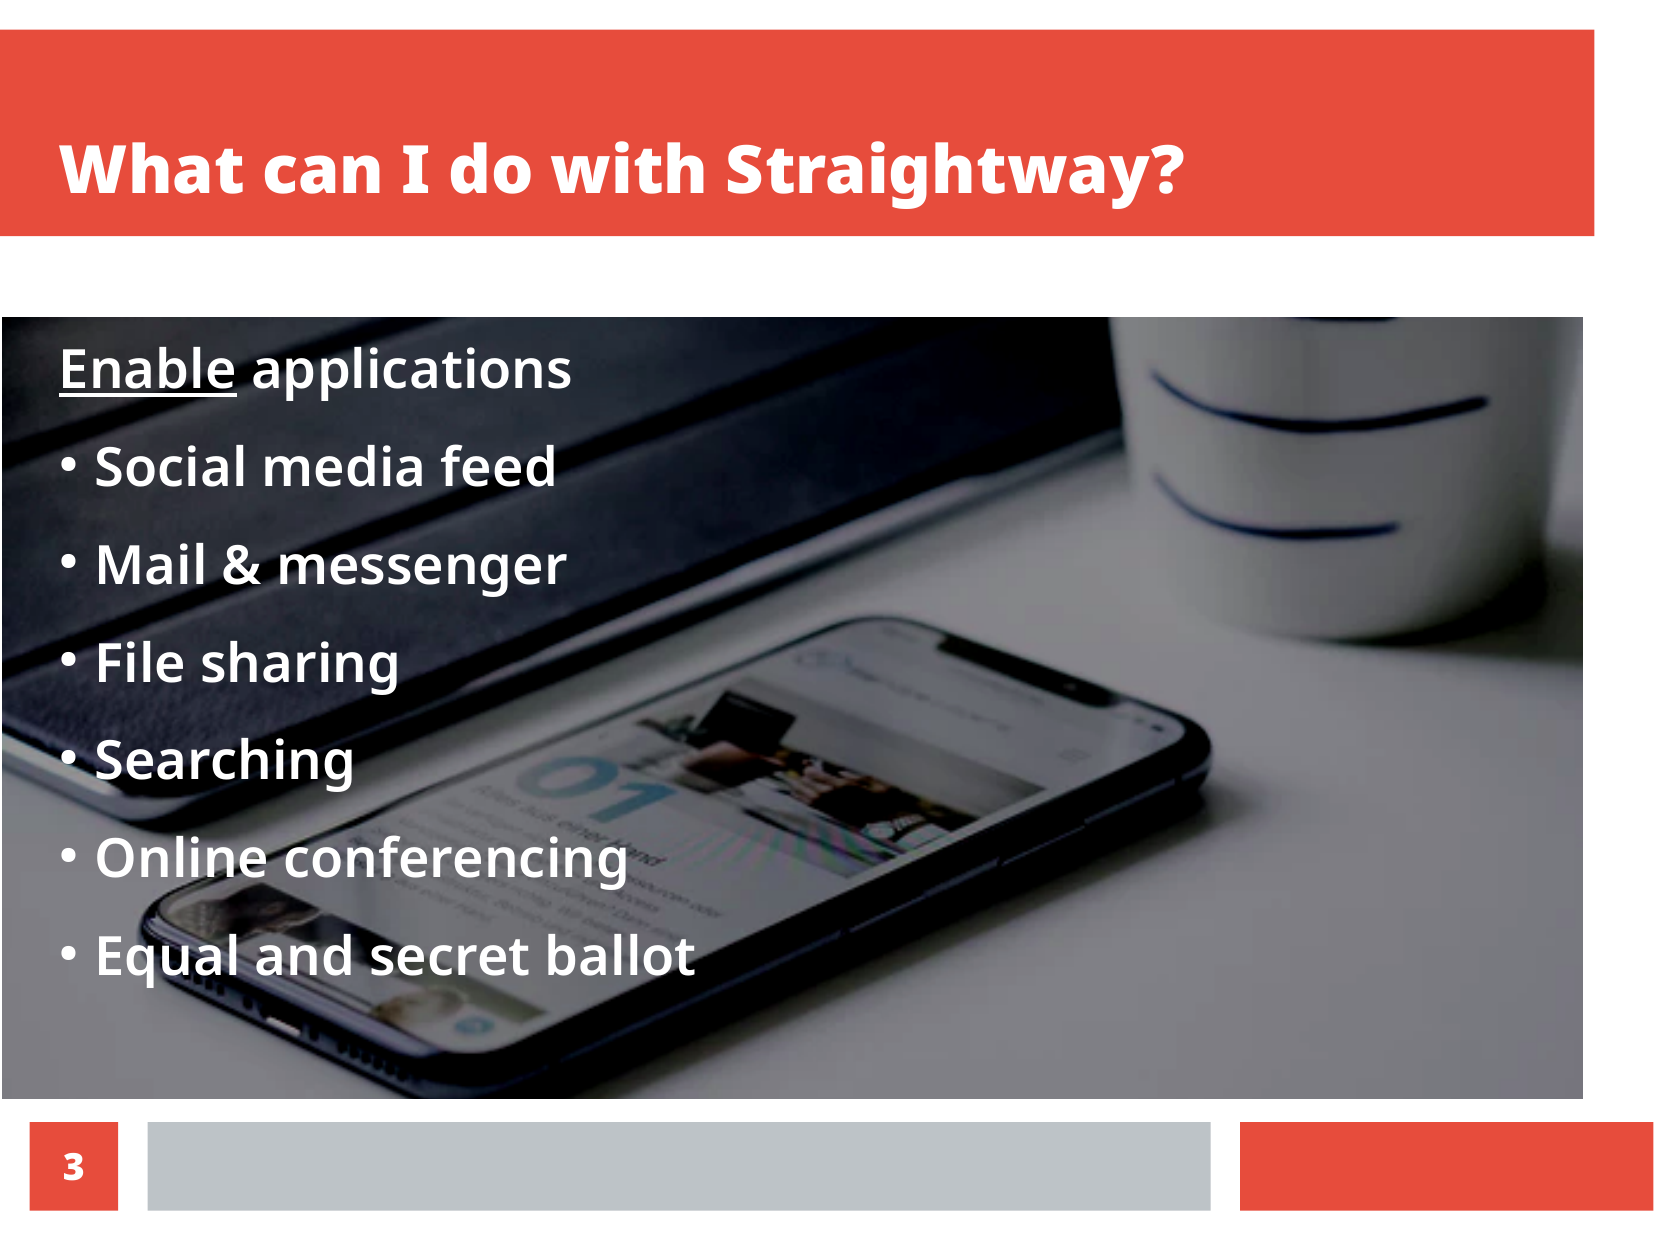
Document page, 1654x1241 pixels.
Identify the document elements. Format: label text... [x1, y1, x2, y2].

picture [2, 317, 1585, 1099]
list Enable applications Social media feed Mail & messenger File sharing Searching Online conferencing Equal and secret ballot [59, 330, 1565, 1099]
title What can I do with Straightway? [59, 64, 1595, 213]
